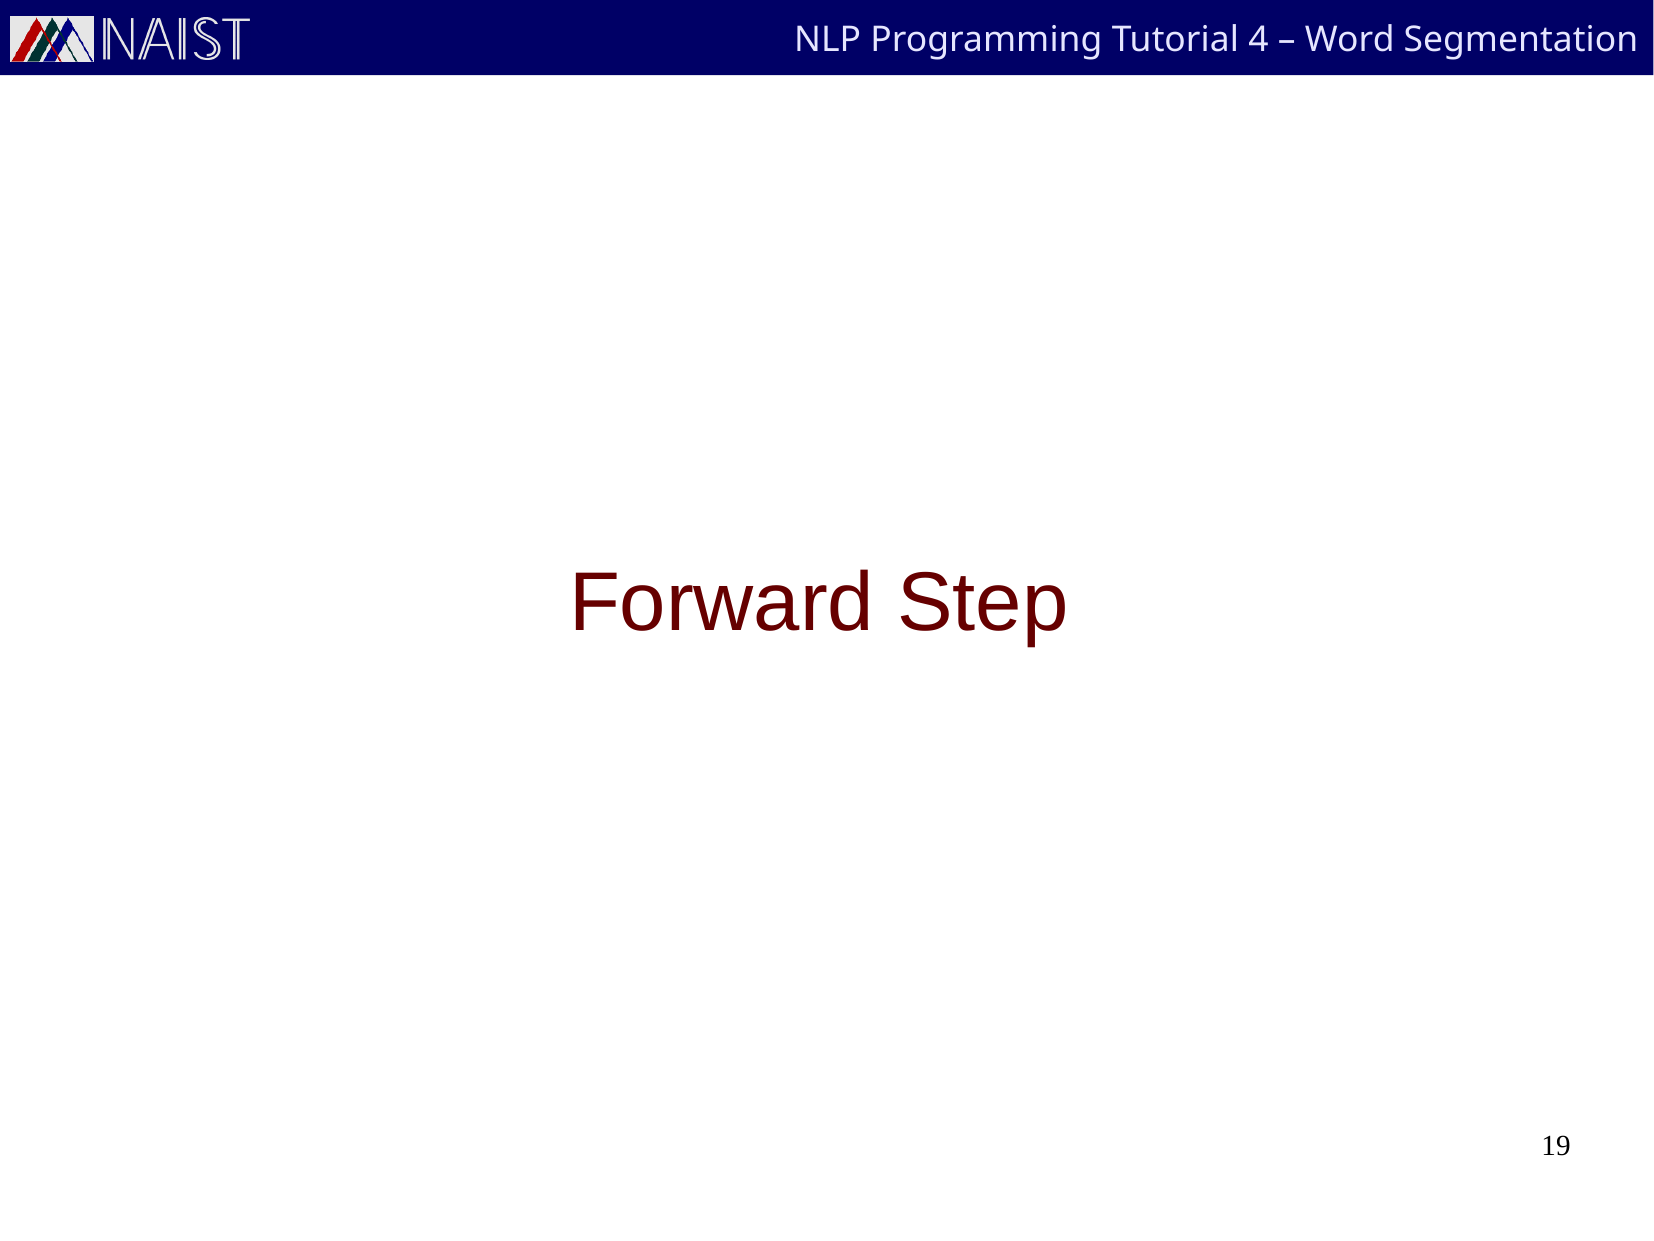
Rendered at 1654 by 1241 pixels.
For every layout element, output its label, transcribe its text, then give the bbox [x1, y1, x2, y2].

picture [102, 17, 251, 60]
title Forward Step [75, 506, 1564, 698]
picture [10, 16, 94, 62]
